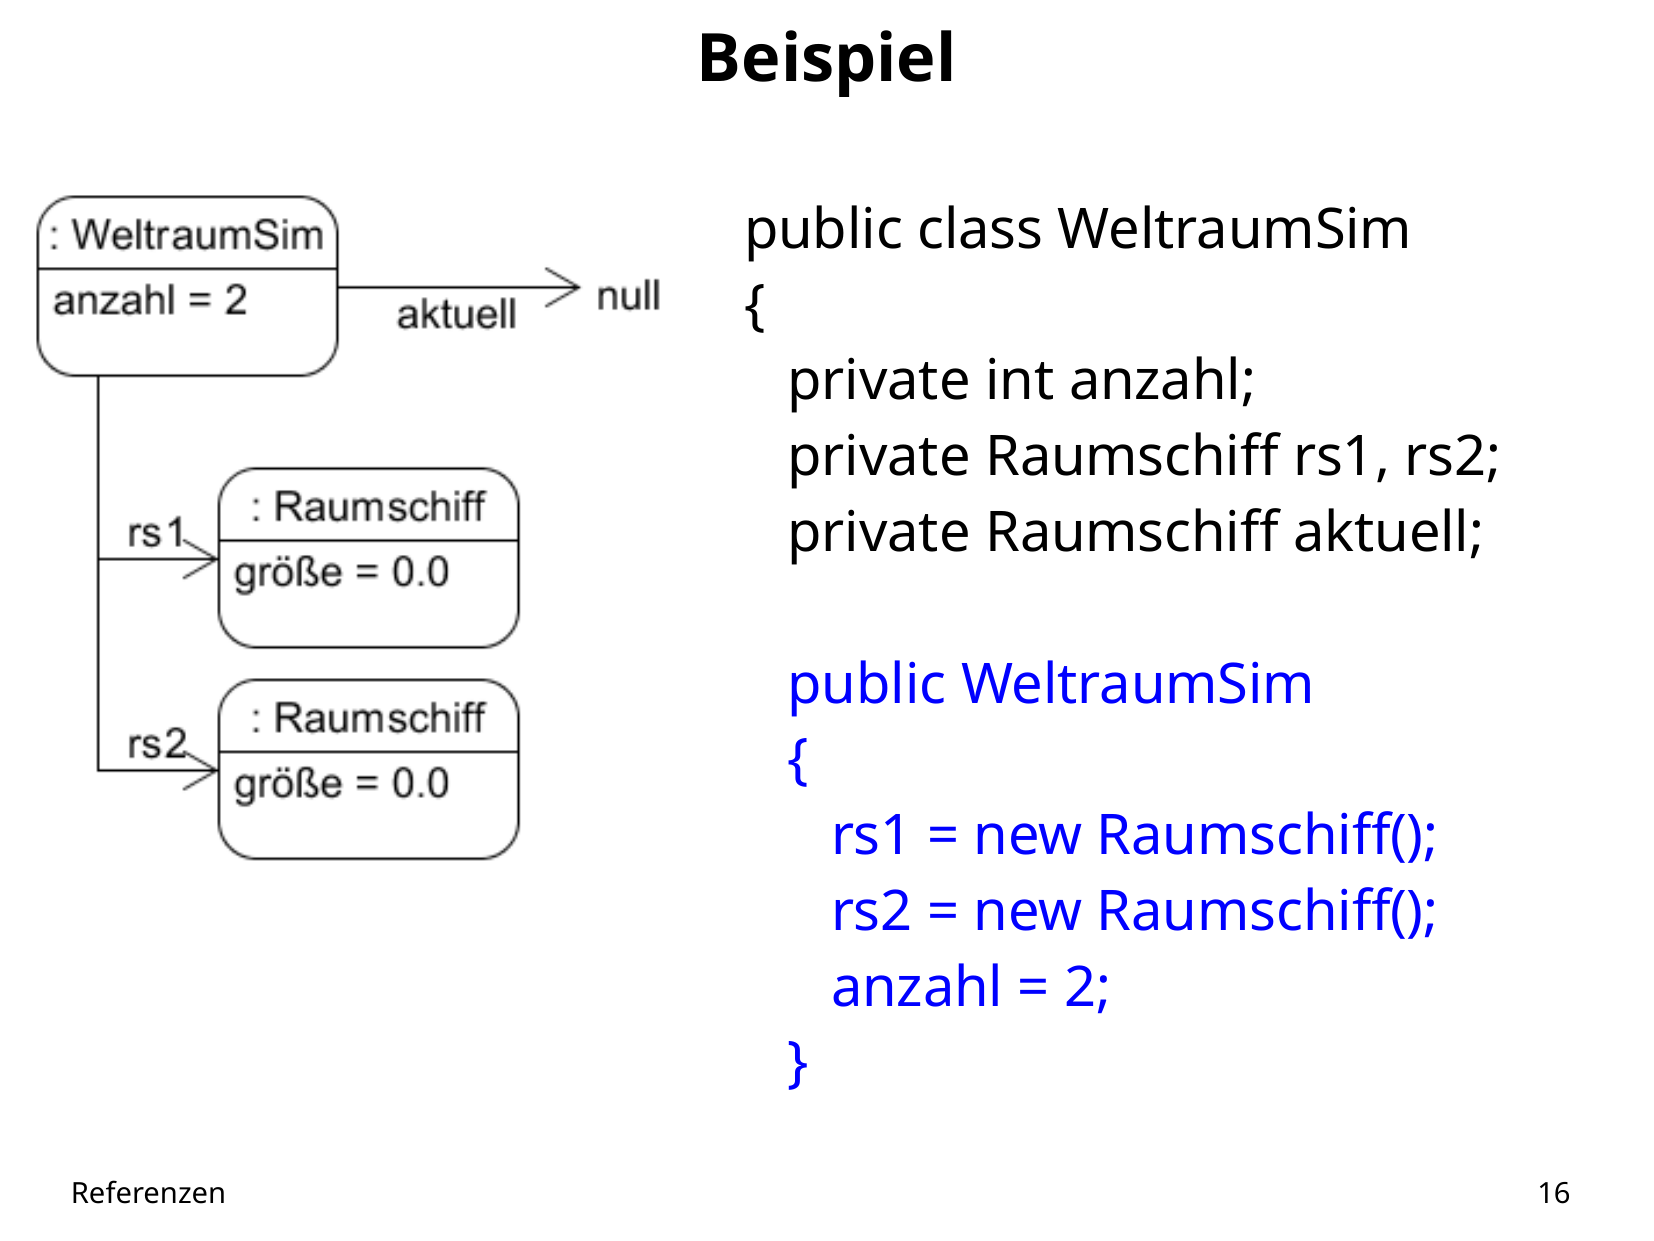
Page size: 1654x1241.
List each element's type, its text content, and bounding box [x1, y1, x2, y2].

picture [35, 194, 662, 979]
title Beispiel [0, 5, 1654, 107]
list public class WeltraumSim { private int anzahl; private Raumschiff rs1, rs2; private Raumschiff aktuell; public WeltraumSim { rs1 = new Raumschiff(); rs2 = new Raumschiff(); anzahl = 2; } [744, 188, 1642, 1182]
